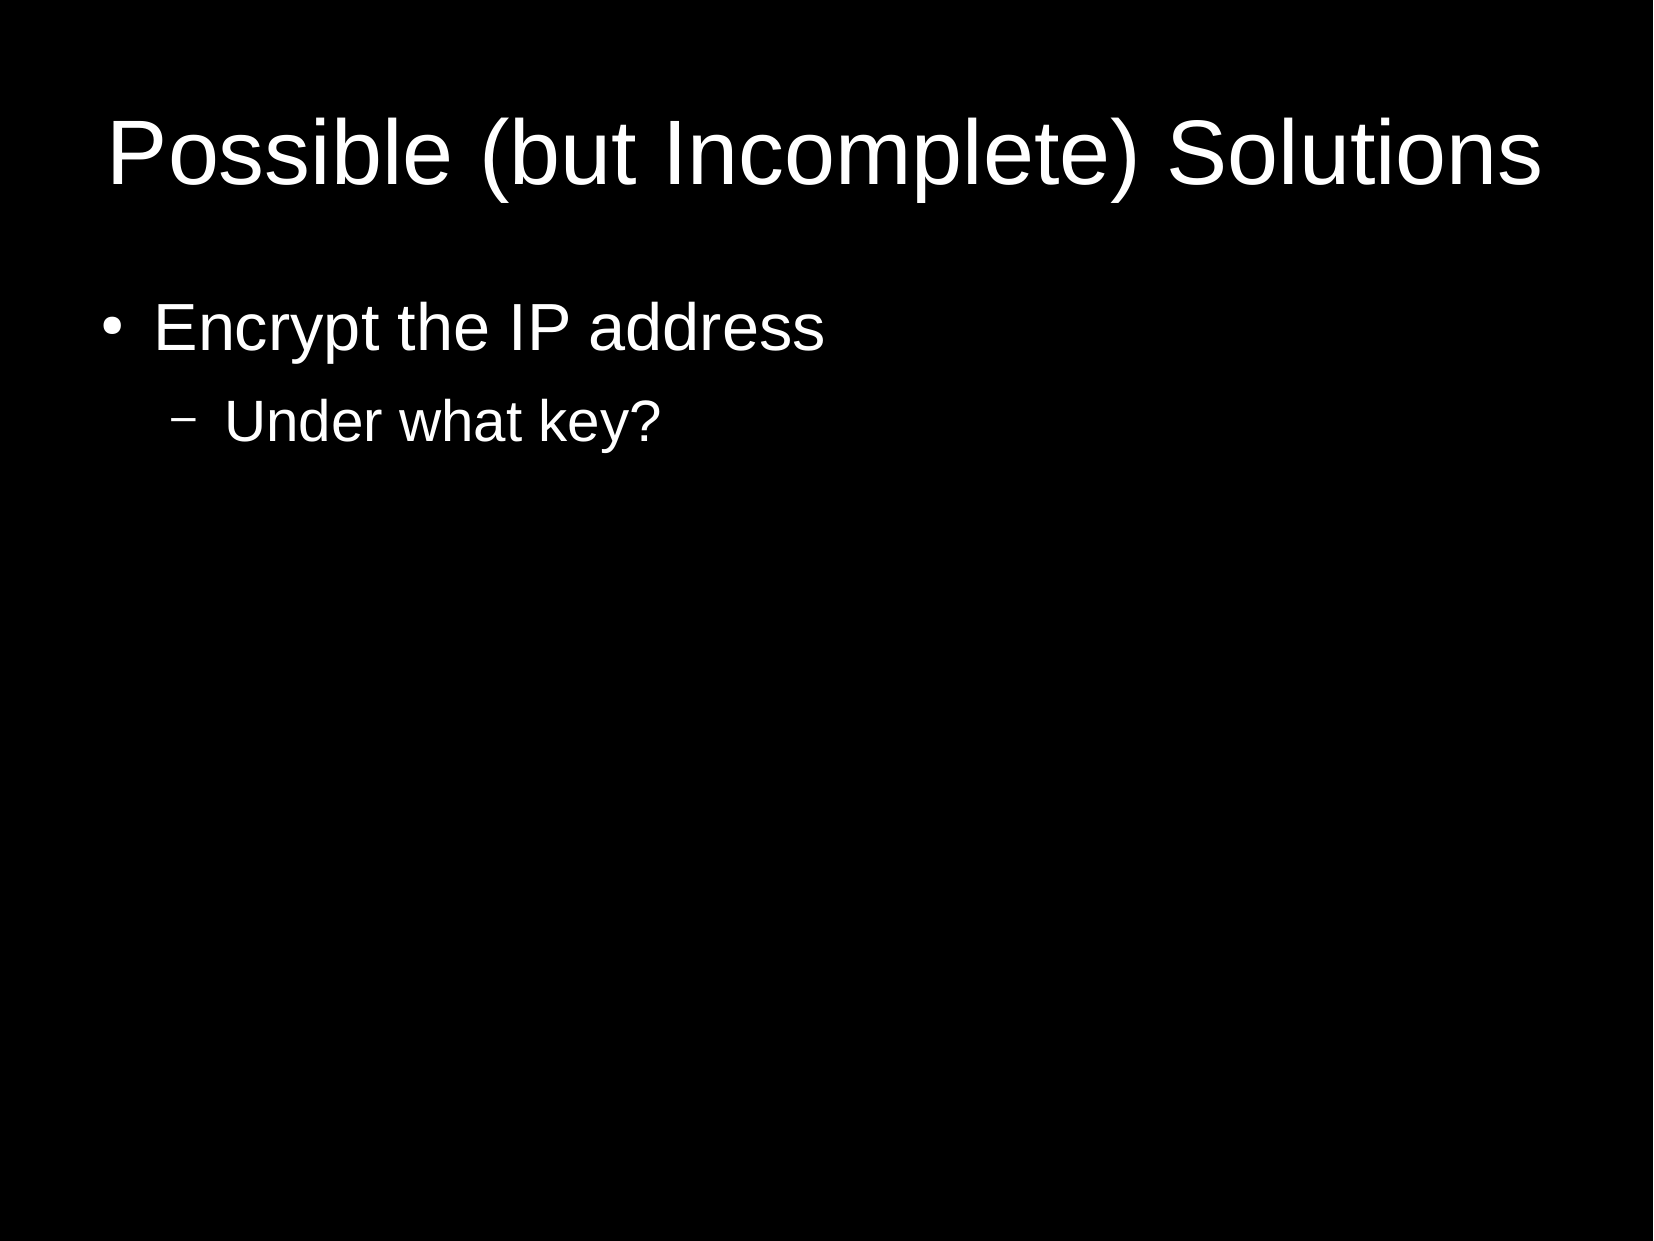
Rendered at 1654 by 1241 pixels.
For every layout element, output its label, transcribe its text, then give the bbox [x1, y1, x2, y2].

title Possible (but Incomplete) Solutions [82, 49, 1571, 257]
list Encrypt the IP address Under what key? [82, 290, 1571, 1010]
